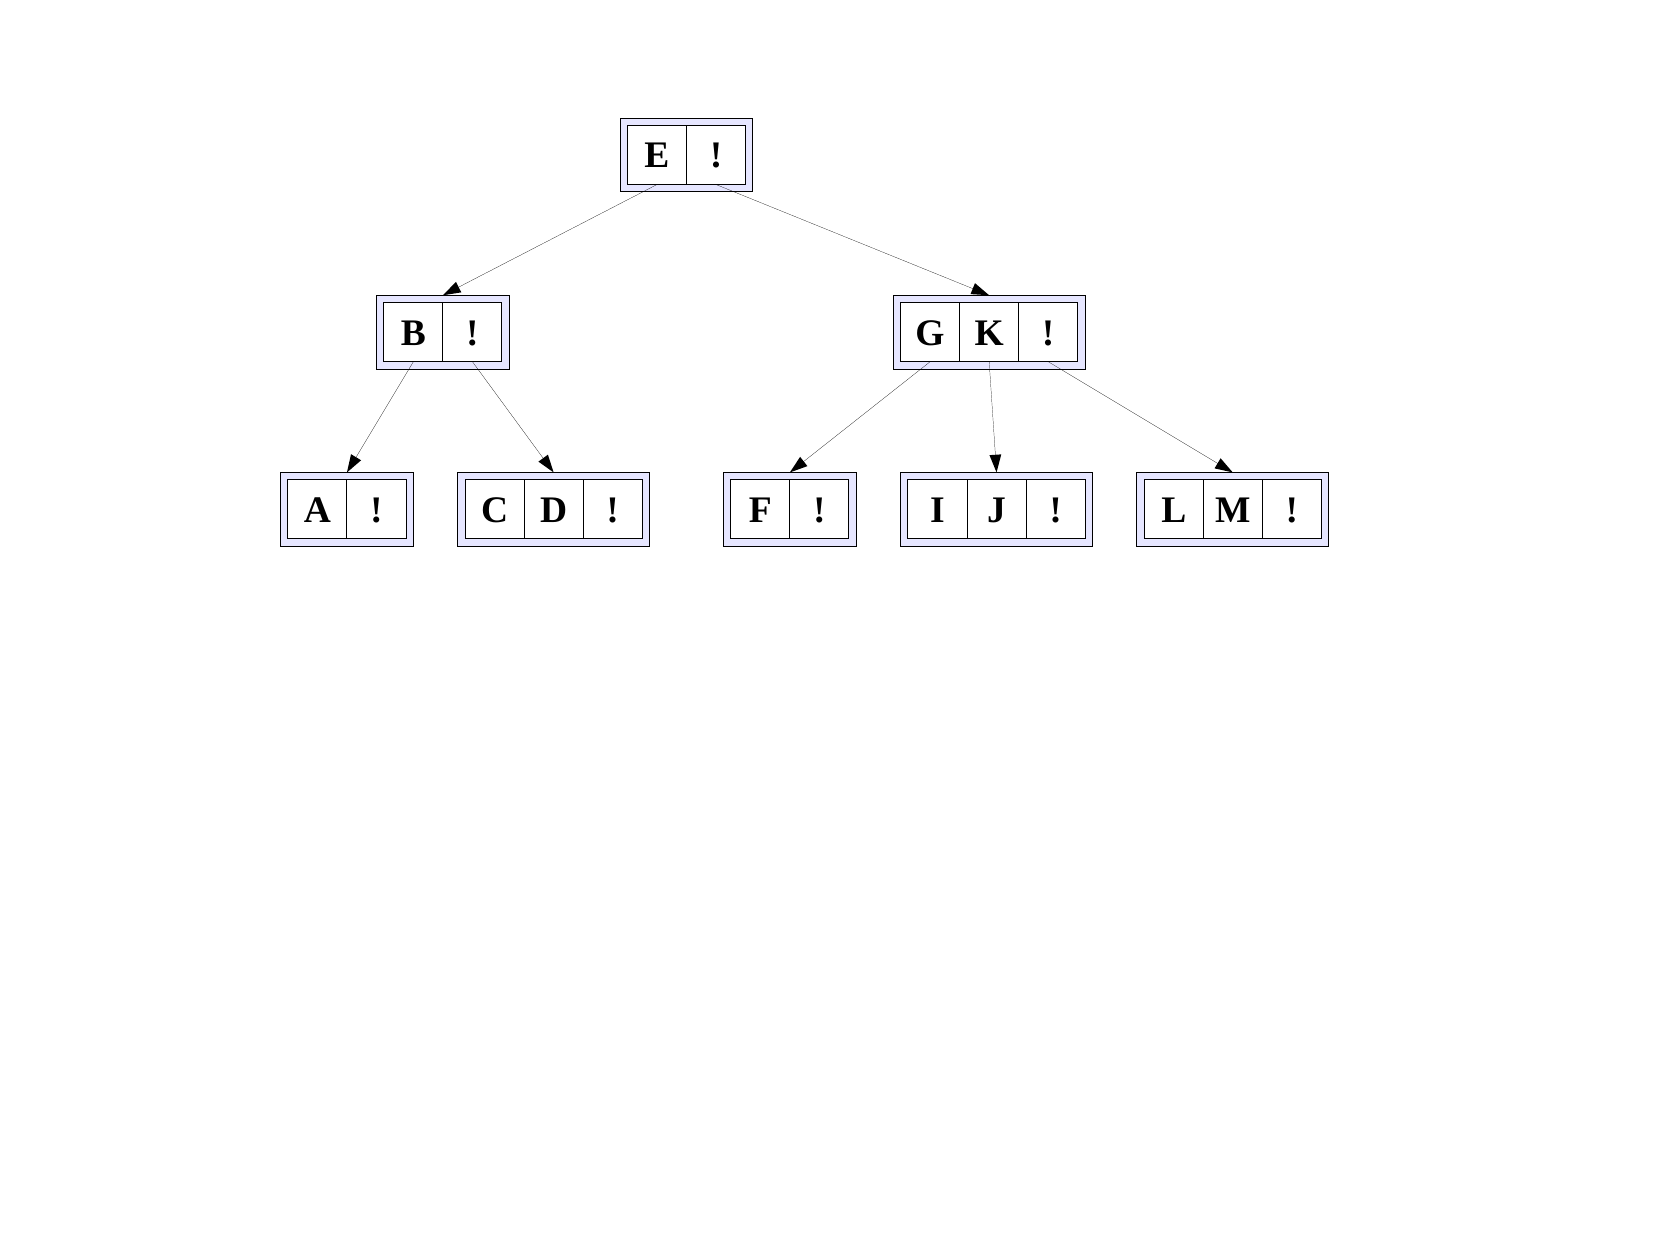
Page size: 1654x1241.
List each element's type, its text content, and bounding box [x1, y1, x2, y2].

text_box B [383, 302, 443, 362]
text_box [990, 362, 1060, 370]
text_box [922, 362, 989, 370]
text_box ! [584, 479, 643, 539]
text_box C [465, 479, 524, 539]
text_box A [287, 479, 347, 539]
text_box [280, 472, 414, 547]
text_box G [900, 302, 959, 362]
text_box [893, 295, 1086, 370]
text_box [723, 472, 857, 547]
text_box ! [790, 479, 849, 539]
text_box E [627, 125, 686, 185]
text_box I [907, 479, 967, 539]
text_box K [959, 302, 1019, 362]
text_box [900, 472, 1093, 547]
text_box D [524, 479, 584, 539]
text_box M [1203, 479, 1263, 539]
text_box ! [347, 479, 407, 539]
text_box ! [1263, 479, 1322, 539]
text_box F [730, 479, 790, 539]
text_box [620, 118, 753, 192]
text_box [1136, 472, 1329, 547]
text_box [645, 185, 731, 192]
text_box J [967, 479, 1027, 539]
text_box [376, 295, 510, 370]
text_box ! [686, 125, 746, 185]
text_box L [1144, 479, 1203, 539]
text_box ! [1019, 302, 1078, 362]
text_box ! [443, 302, 502, 362]
text_box ! [1027, 479, 1086, 539]
text_box [457, 472, 650, 547]
text_box [410, 362, 477, 370]
